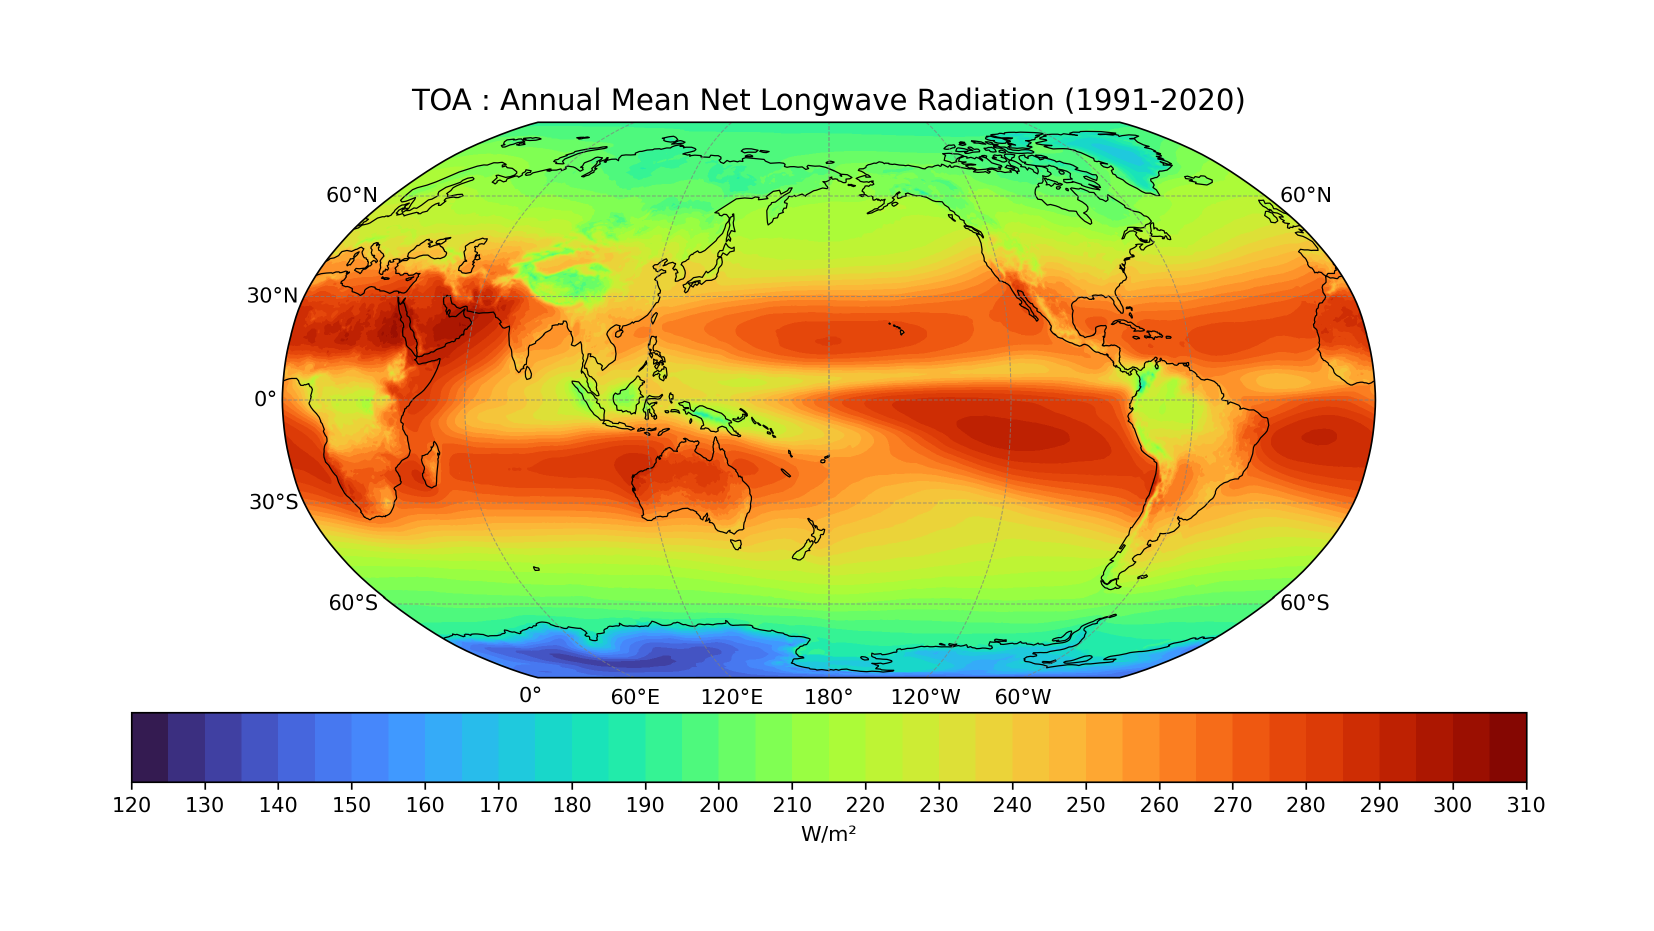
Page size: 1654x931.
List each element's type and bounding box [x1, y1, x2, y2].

picture [96, 72, 1561, 860]
